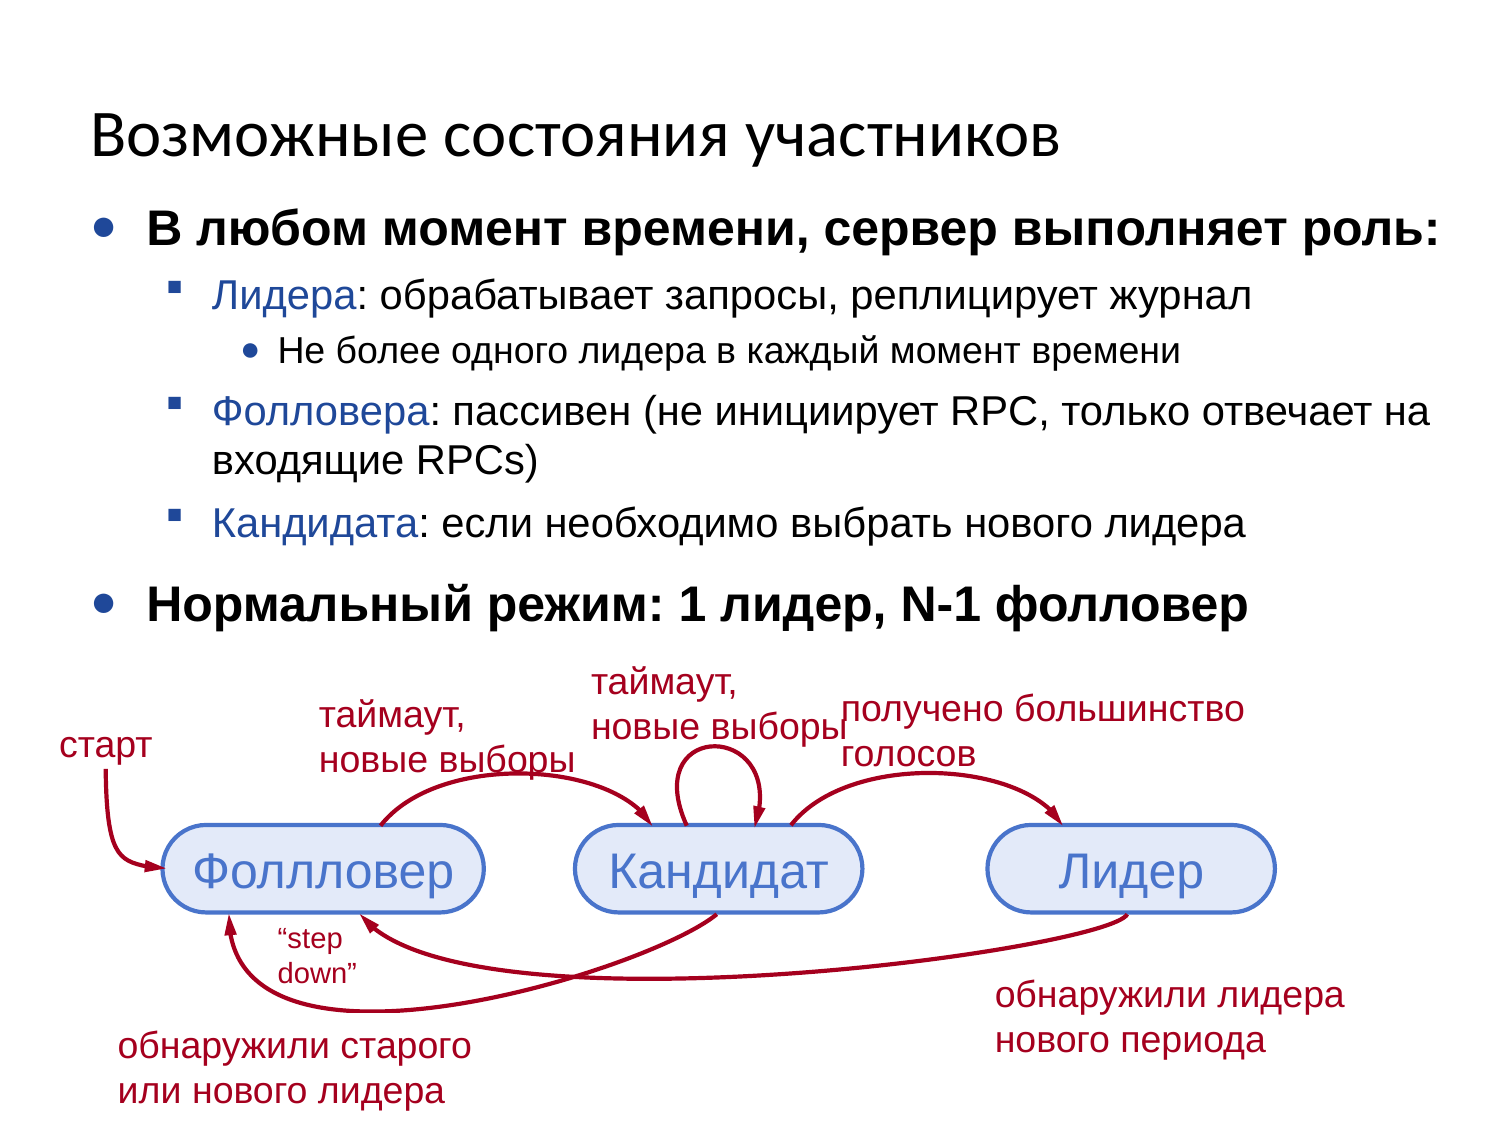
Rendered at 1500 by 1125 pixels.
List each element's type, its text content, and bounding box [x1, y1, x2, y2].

text_box “step down” [262, 912, 373, 998]
text_box обнаружили лидера нового периода [980, 962, 1360, 1068]
text_box таймаут, новые выборы [576, 649, 863, 755]
text_box получено большинство голосов [826, 676, 1260, 782]
text_box Кандидат [574, 824, 863, 913]
text_box Лидер [987, 824, 1275, 913]
text_box таймаут, новые выборы [304, 682, 591, 788]
list В любом момент времени, сервер выполняет роль: Лидера: обрабатывает запросы, реплицирует журнал Не более одного лидера в каждый момент времени Фолловера: пассивен (не инициирует RPC, только отвечает на входящие RPCs) Кандидата: если необходимо выбрать нового лидера Нормальный режим: 1 лидер, N-1 фолловер [75, 187, 1478, 713]
text_box Фоллловер [162, 824, 484, 913]
text_box обнаружили старого или нового лидера [102, 1013, 487, 1118]
title Возможные состояния участников [75, 79, 1425, 180]
text_box старт [44, 712, 168, 773]
